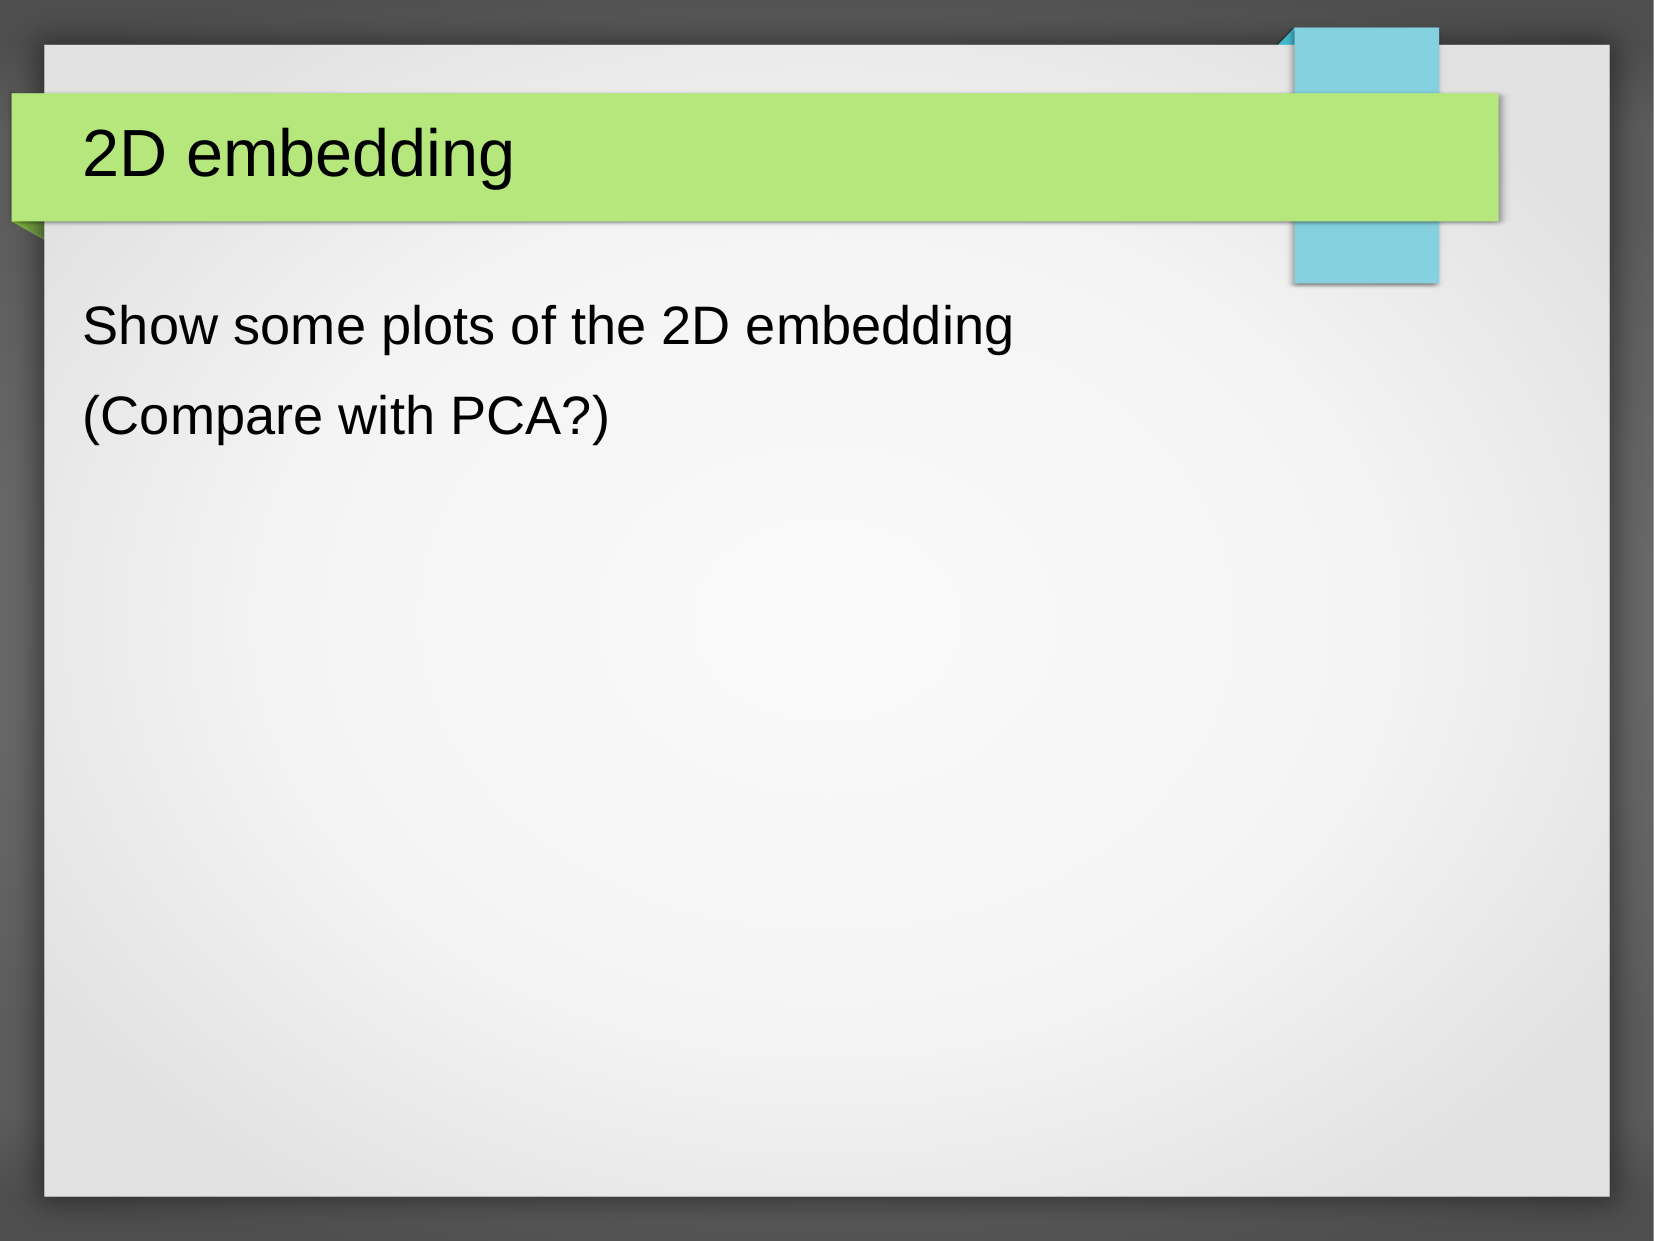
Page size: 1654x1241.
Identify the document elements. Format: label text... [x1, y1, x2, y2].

list Show some plots of the 2D embedding (Compare with PCA?) [82, 295, 1571, 1015]
picture [0, 0, 1654, 1241]
title 2D embedding [82, 94, 1264, 213]
